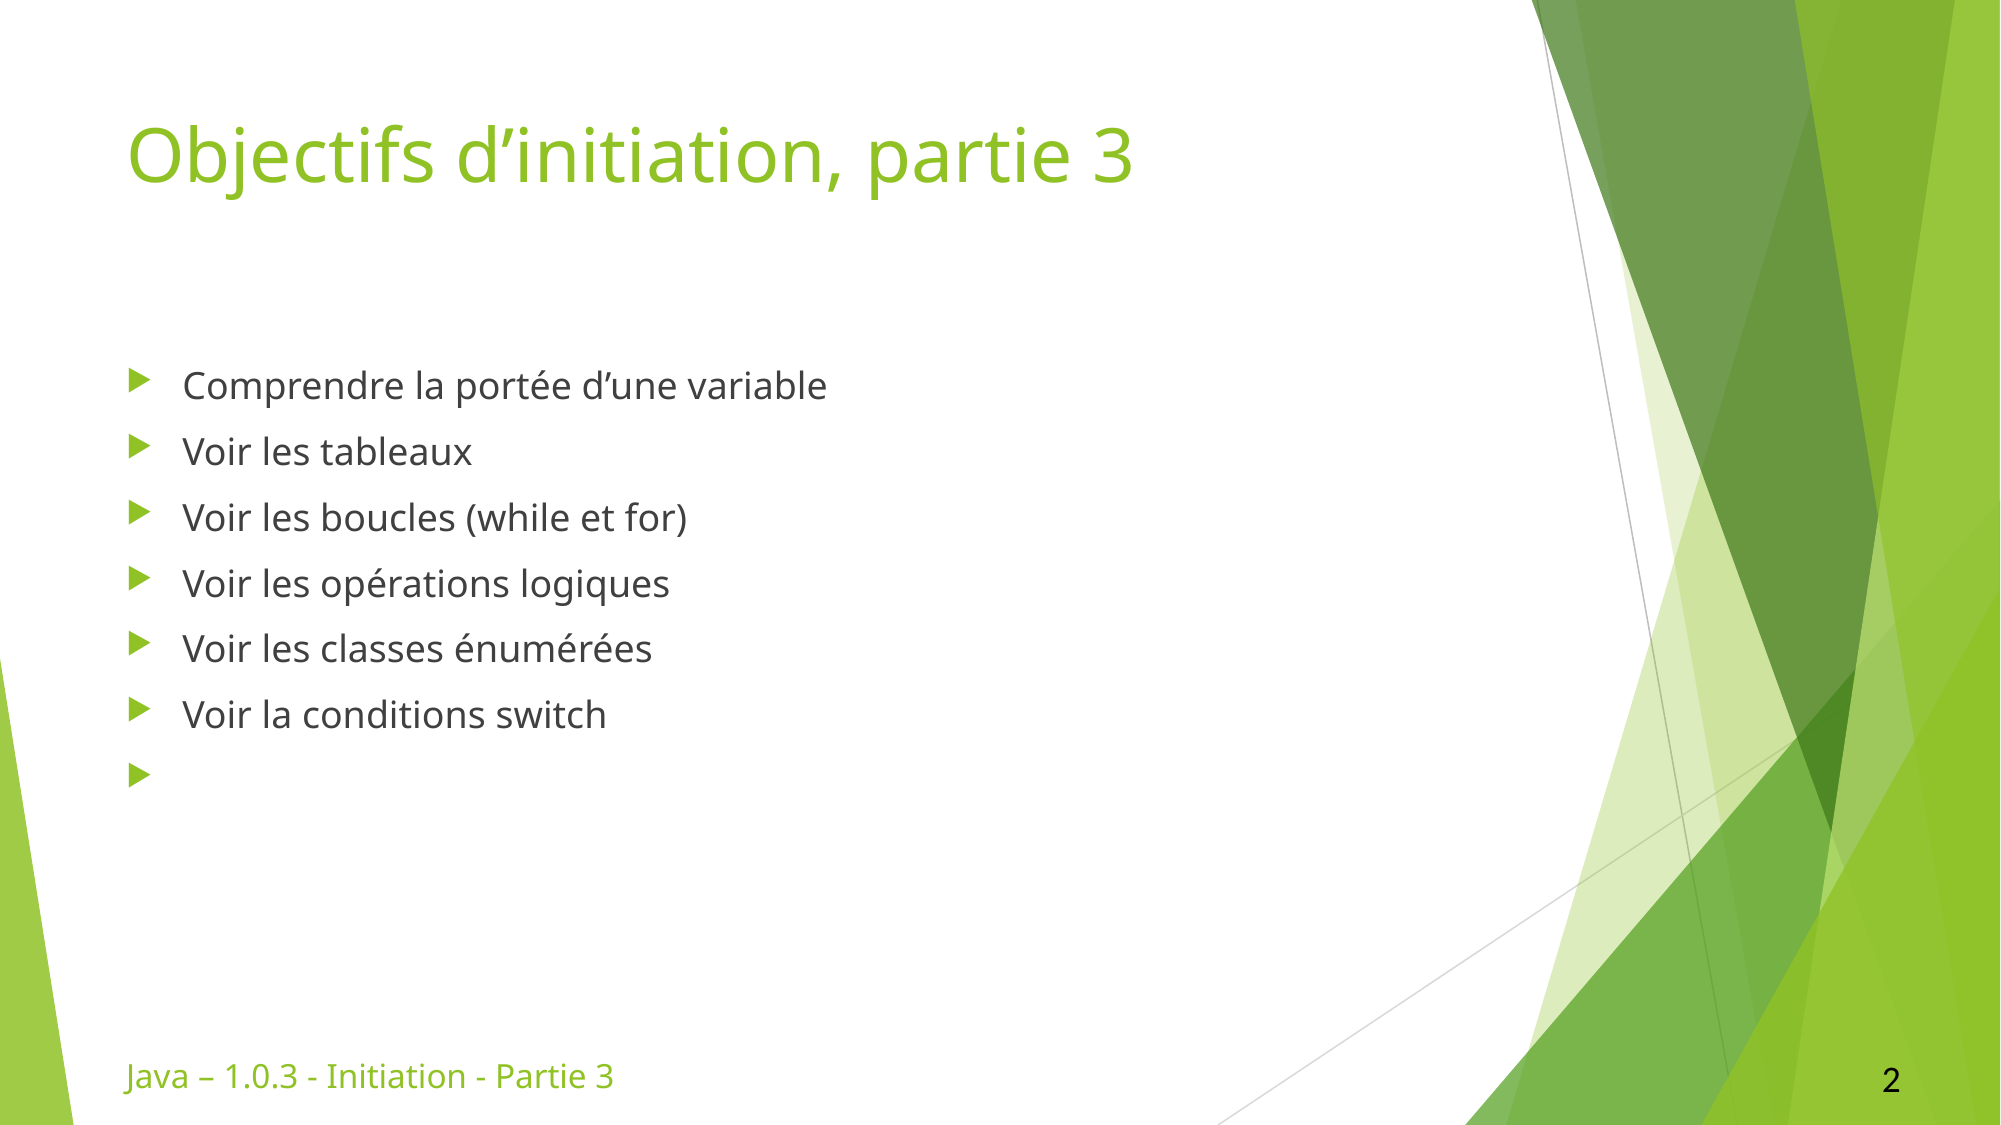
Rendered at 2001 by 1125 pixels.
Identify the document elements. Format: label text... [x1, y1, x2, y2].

text_box Java – 1.0.3 - Initiation - Partie 3 [111, 1047, 1094, 1109]
list Comprendre la portée d’une variable Voir les tableaux Voir les boucles (while et for) Voir les opérations logiques Voir les classes énumérées Voir la conditions switch [111, 354, 1522, 992]
title Objectifs d’initiation, partie 3 [111, 99, 1522, 317]
text_box [1866, 1047, 1979, 1108]
